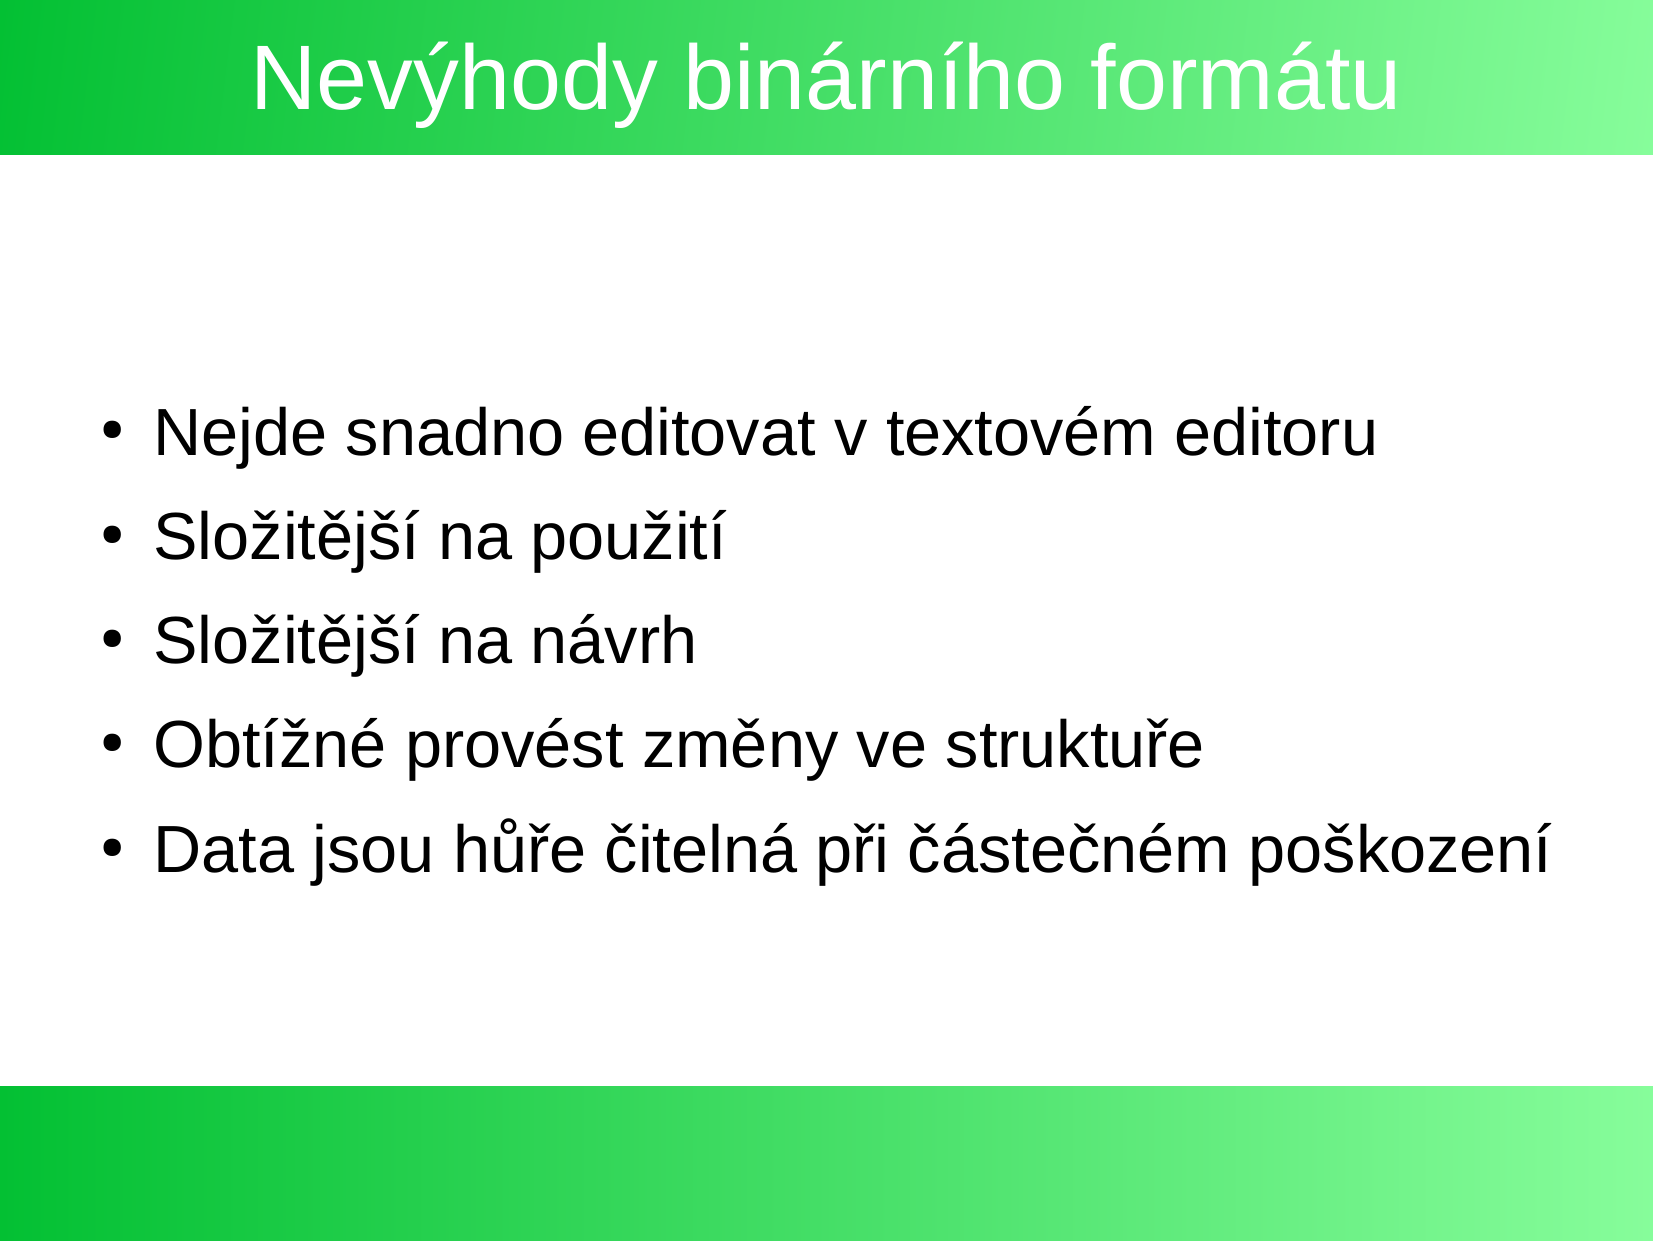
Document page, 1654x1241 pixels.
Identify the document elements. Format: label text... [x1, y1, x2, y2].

list Nejde snadno editovat v textovém editoru Složitější na použití Složitější na návrh Obtížné provést změny ve struktuře Data jsou hůře čitelná při částečném poškození [82, 290, 1571, 1010]
title Nevýhody binárního formátu [82, 25, 1571, 130]
